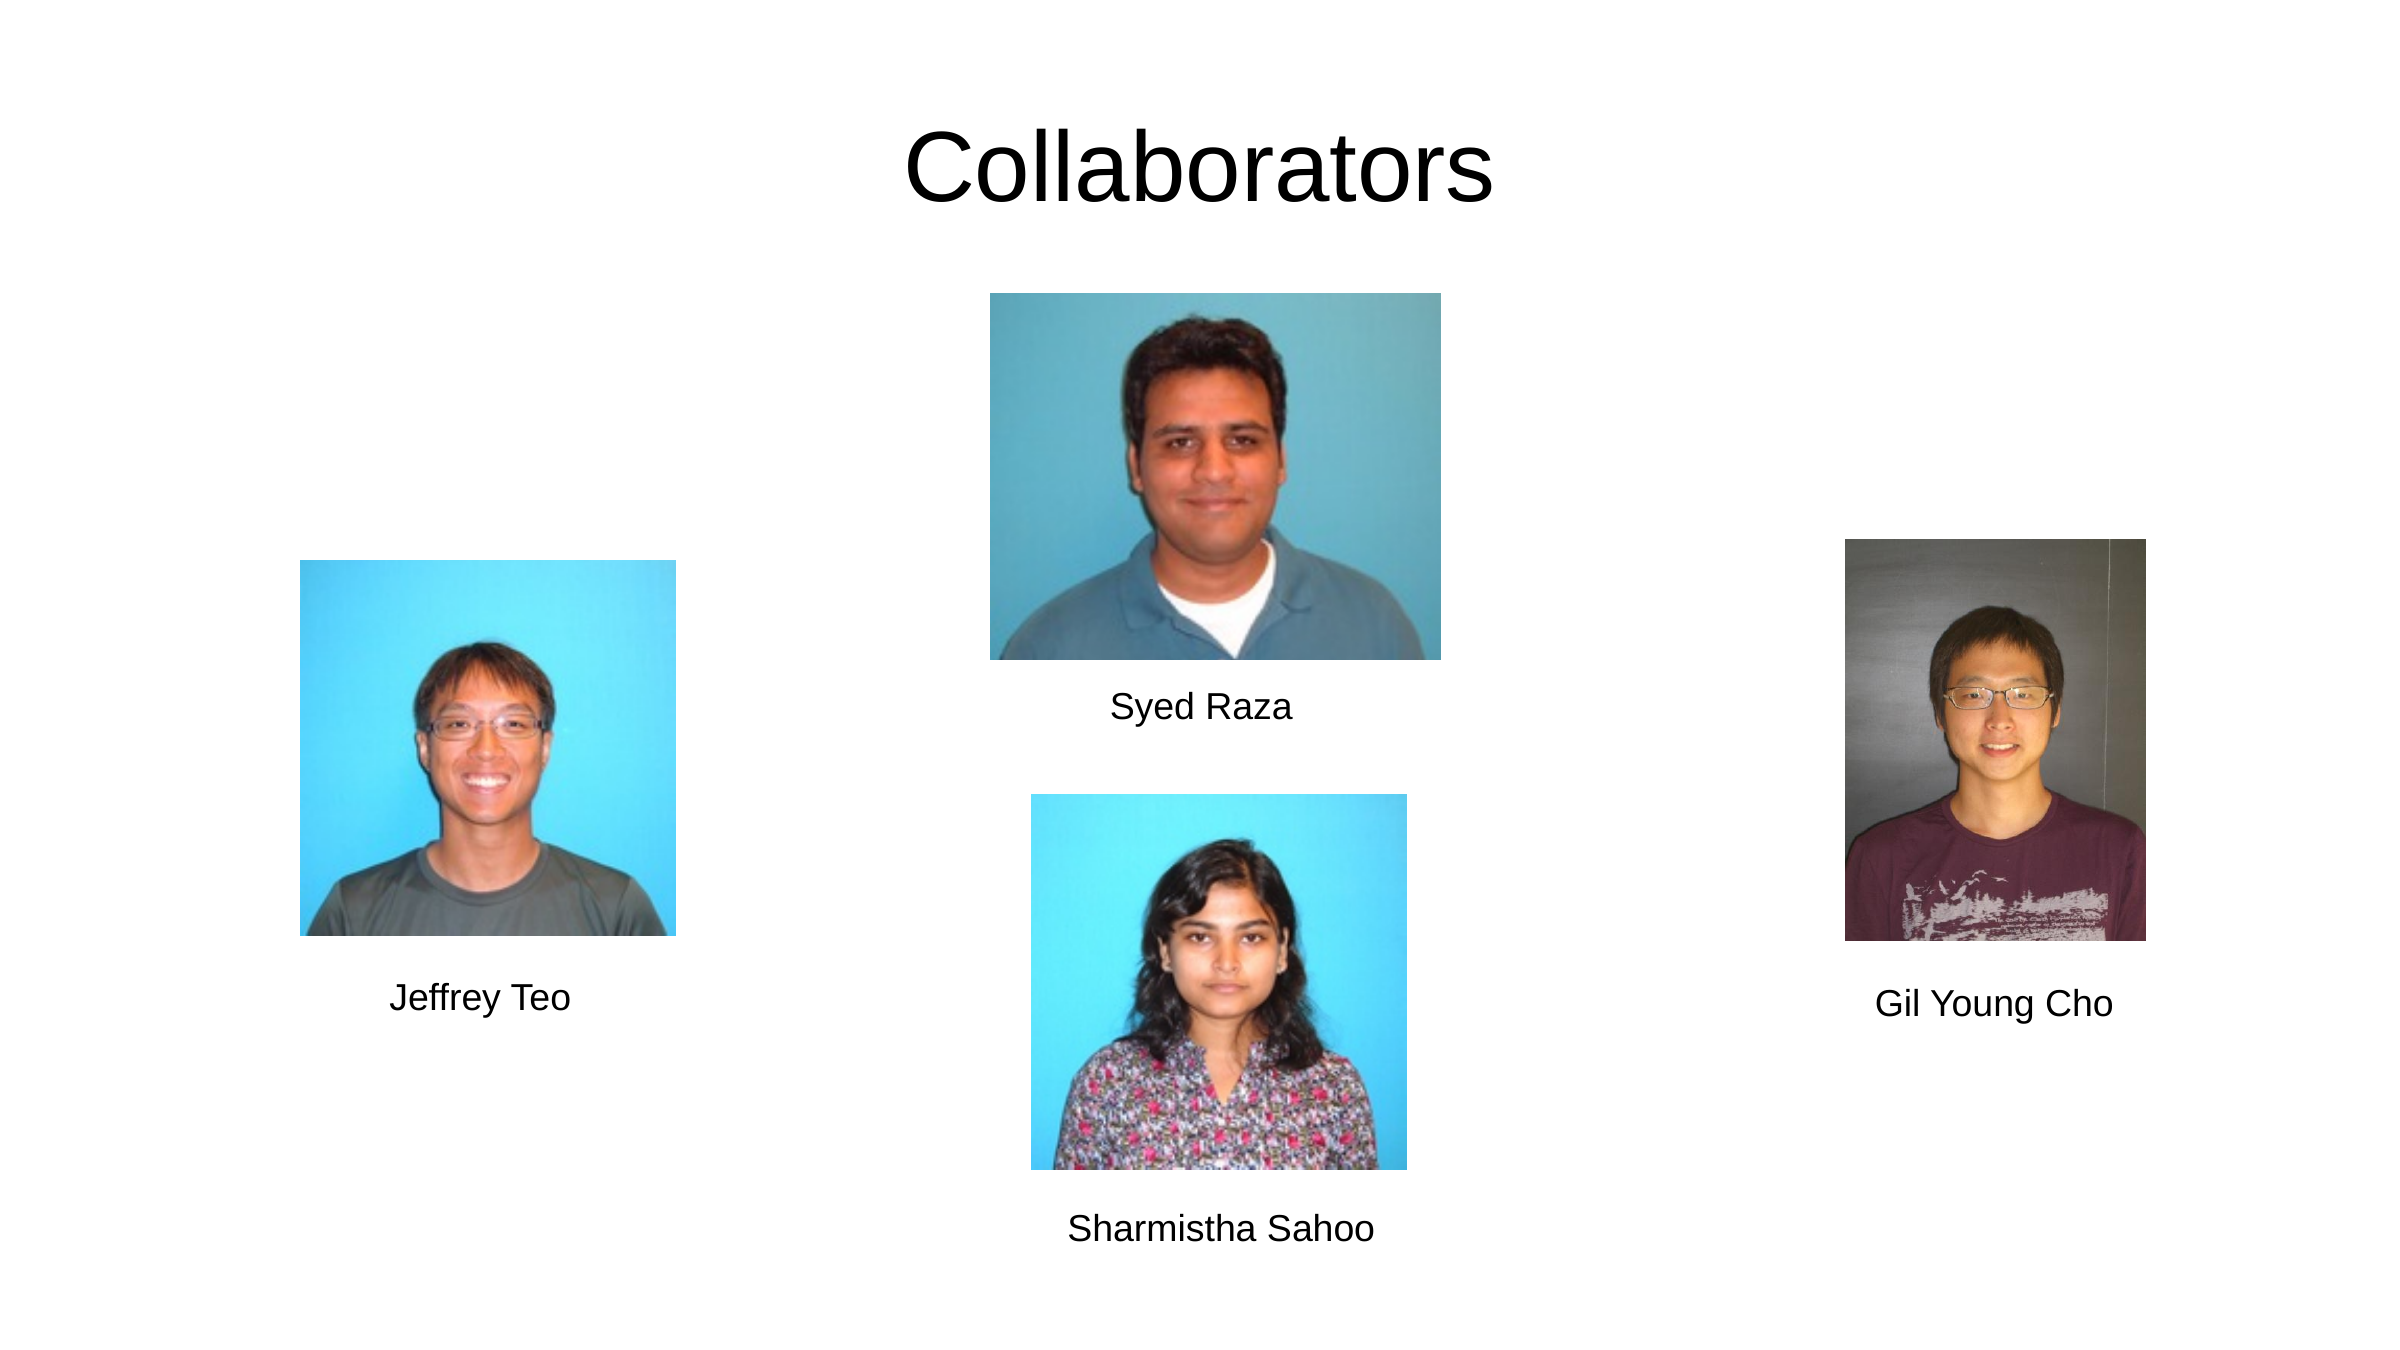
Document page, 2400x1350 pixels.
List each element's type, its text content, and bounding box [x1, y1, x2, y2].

text_box Syed Raza [1095, 678, 1486, 736]
text_box Sharmistha Sahoo [1052, 1200, 1443, 1257]
picture [300, 560, 676, 936]
text_box Jeffrey Teo [374, 968, 690, 1026]
text_box Gil Young Cho [1860, 975, 2341, 1032]
picture [1031, 794, 1407, 1171]
picture [1845, 539, 2146, 941]
title Collaborators [120, 53, 2280, 280]
picture [990, 293, 1441, 661]
